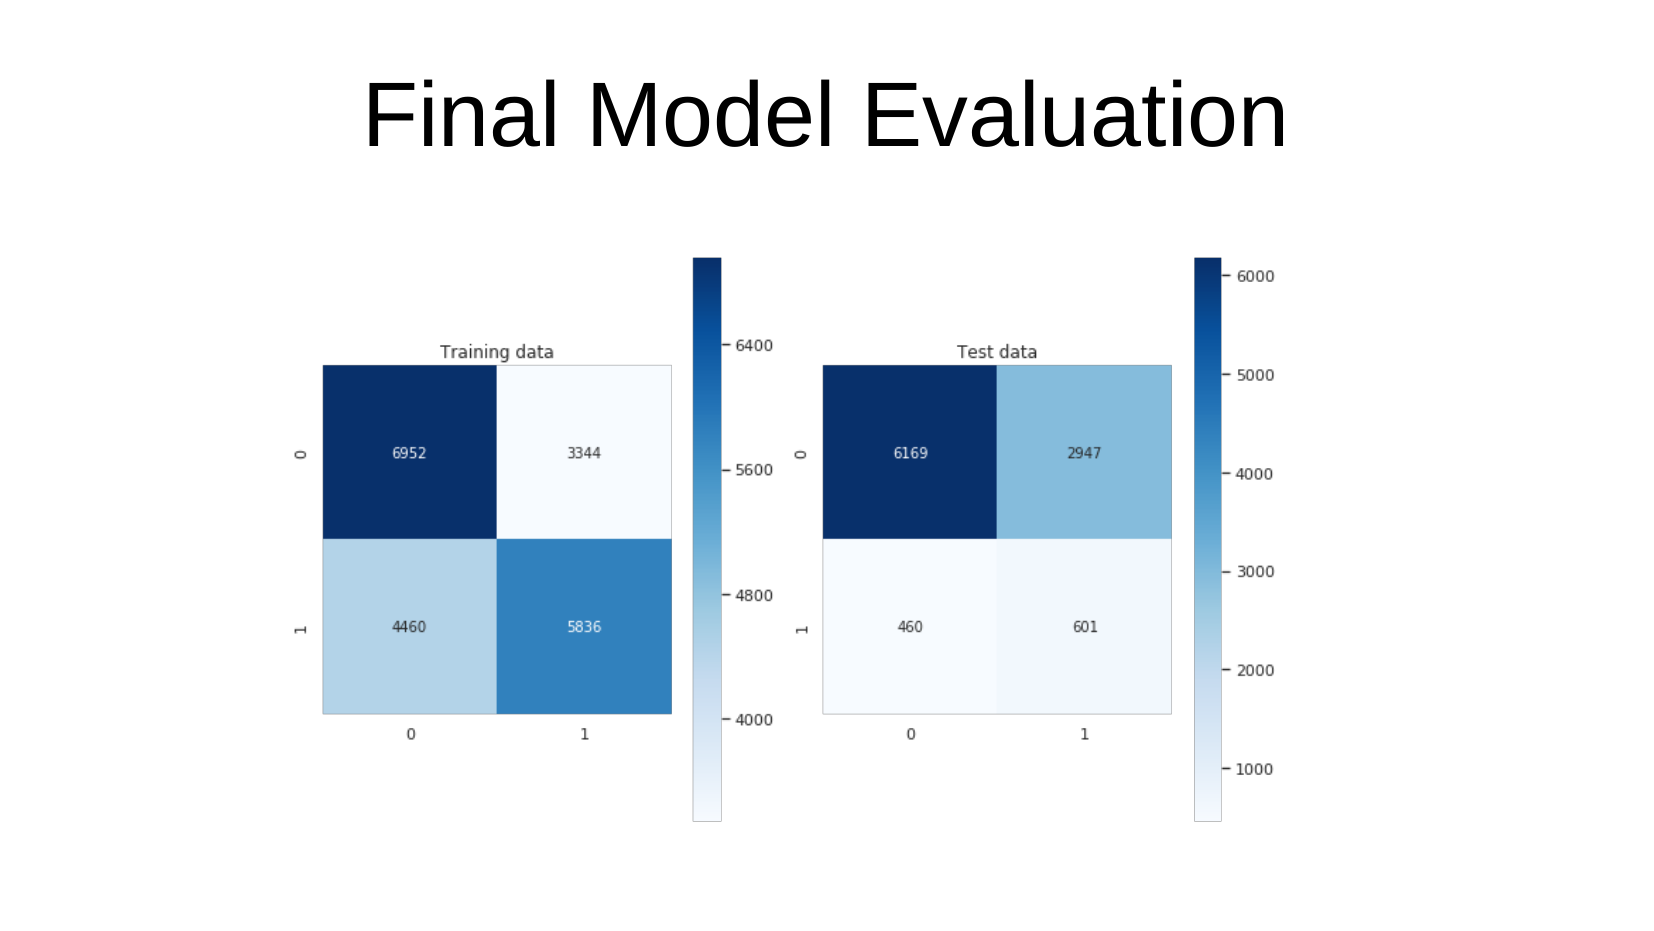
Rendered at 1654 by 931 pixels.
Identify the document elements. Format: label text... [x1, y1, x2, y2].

picture [285, 241, 1285, 841]
title Final Model Evaluation [82, 37, 1571, 193]
